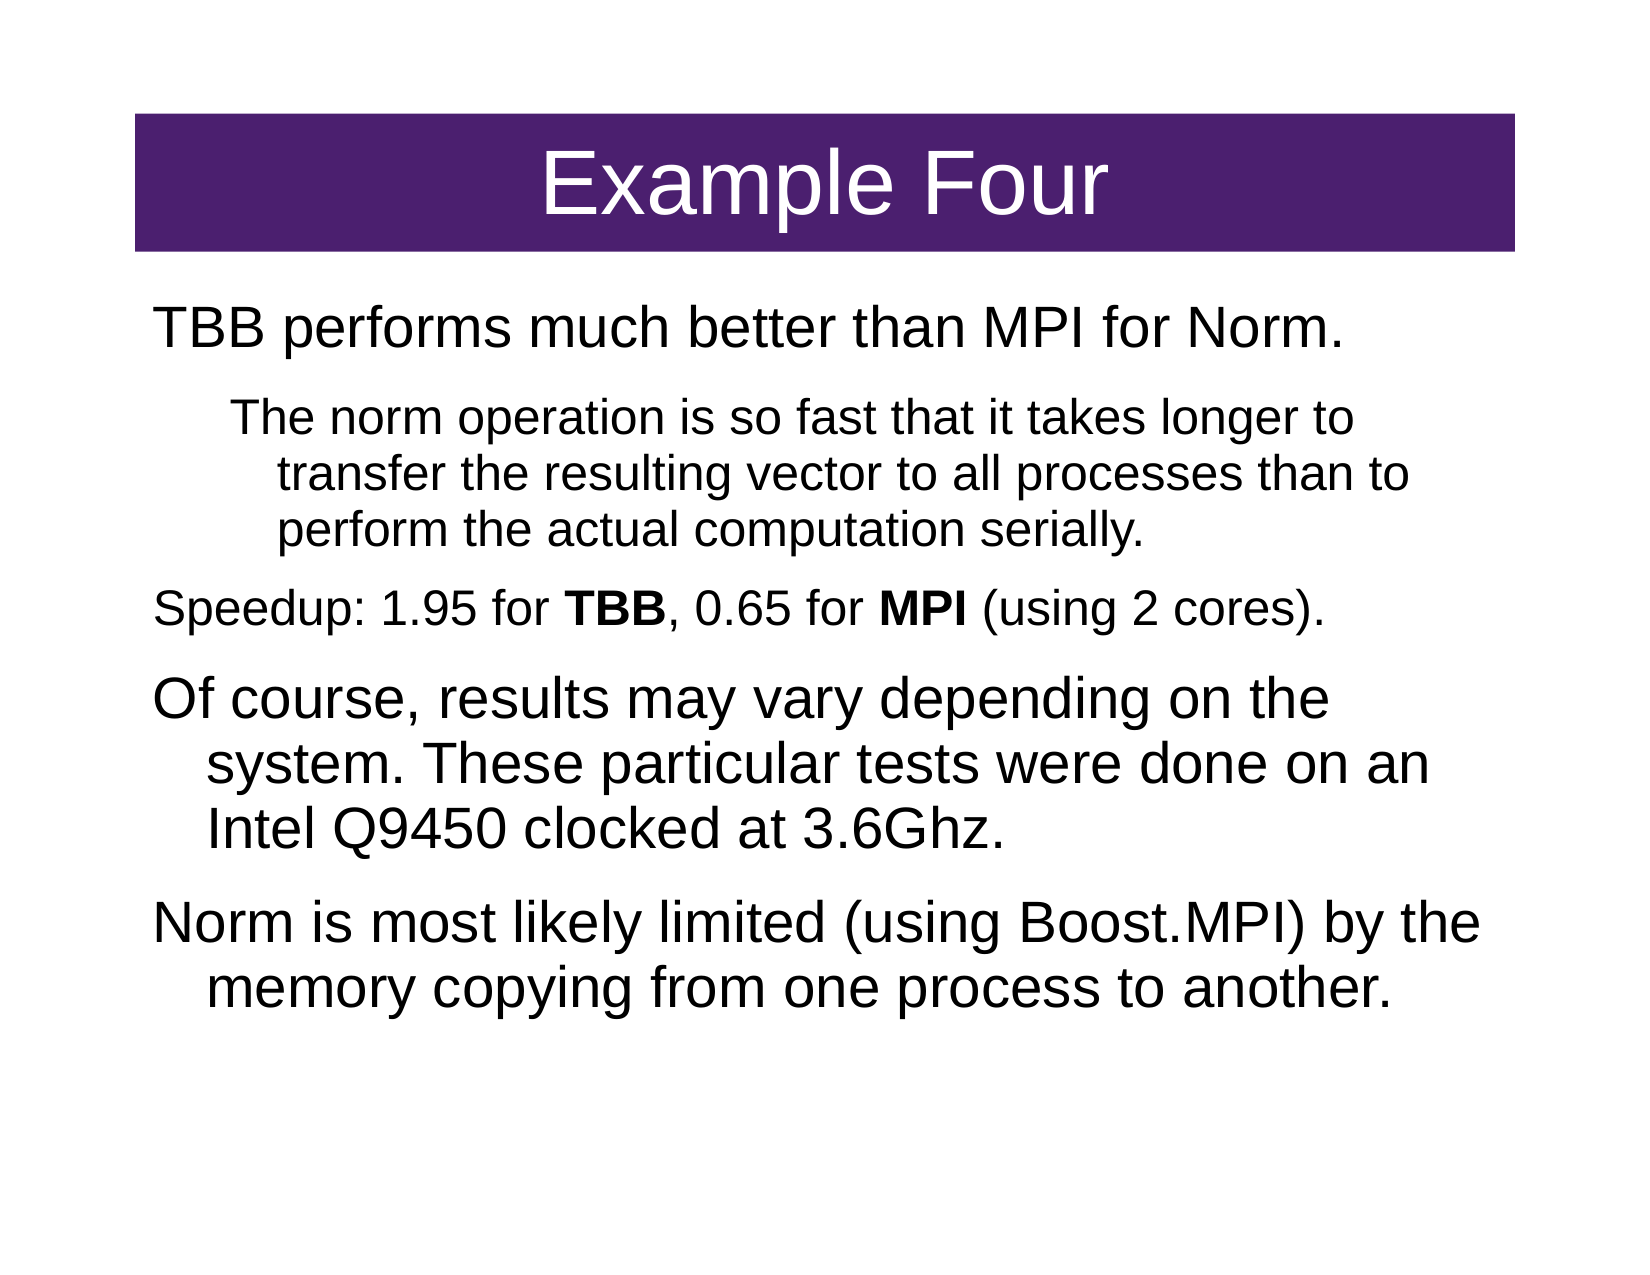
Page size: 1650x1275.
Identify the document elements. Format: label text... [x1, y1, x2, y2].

title Example Four [135, 113, 1515, 252]
list TBB performs much better than MPI for Norm. The norm operation is so fast that it takes longer to transfer the resulting vector to all processes than to perform the actual computation serially. Speedup: 1.95 for TBB, 0.65 for MPI (using 2 cores). Of course, results may vary depending on the system. These particular tests were done on an Intel Q9450 clocked at 3.6Ghz. Norm is most likely limited (using Boost.MPI) by the memory copying from one process to another. [135, 294, 1515, 1093]
